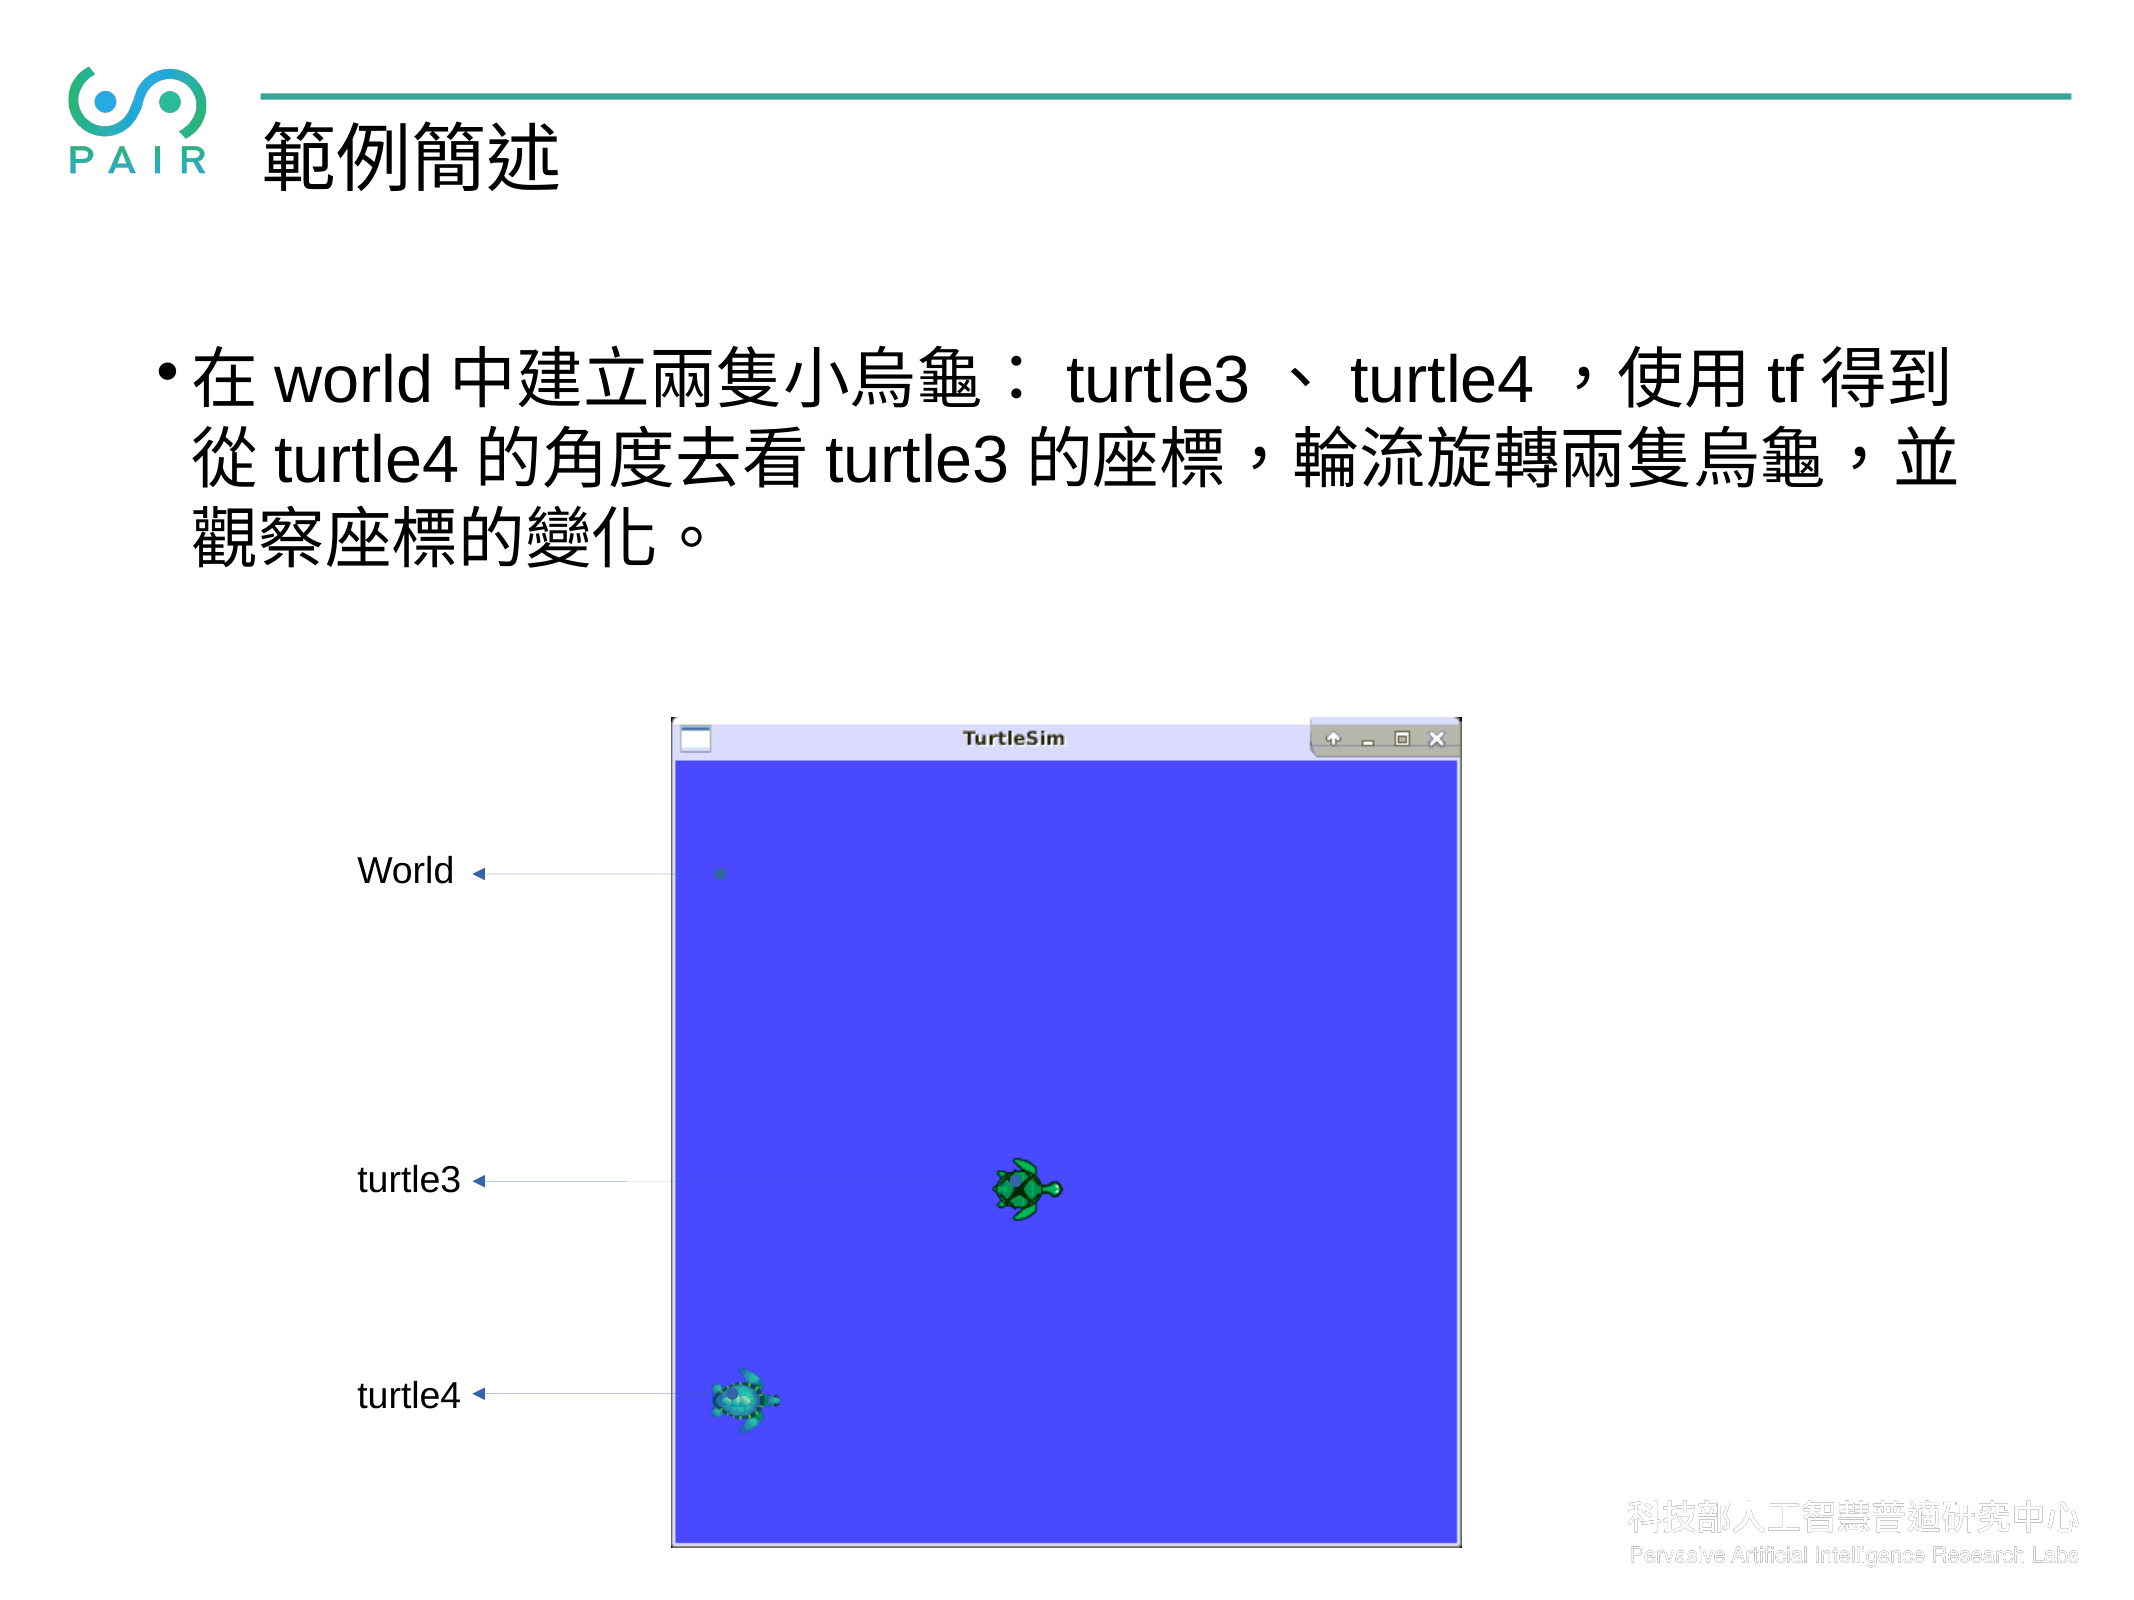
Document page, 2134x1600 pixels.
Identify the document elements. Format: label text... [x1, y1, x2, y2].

text_box 範例簡述 [261, 99, 1334, 211]
text_box turtle4 [342, 1364, 496, 1421]
text_box 在world中建立兩隻小烏龜：turtle3、turtle4，使用tf得到從turtle4的角度去看turtle3的座標，輪流旋轉兩隻烏龜，並觀察座標的變化。 [156, 335, 1977, 662]
text_box turtle3 [342, 1147, 496, 1205]
picture [65, 59, 209, 181]
text_box World [342, 838, 473, 919]
picture [1627, 1499, 2081, 1573]
picture [671, 717, 1462, 1548]
